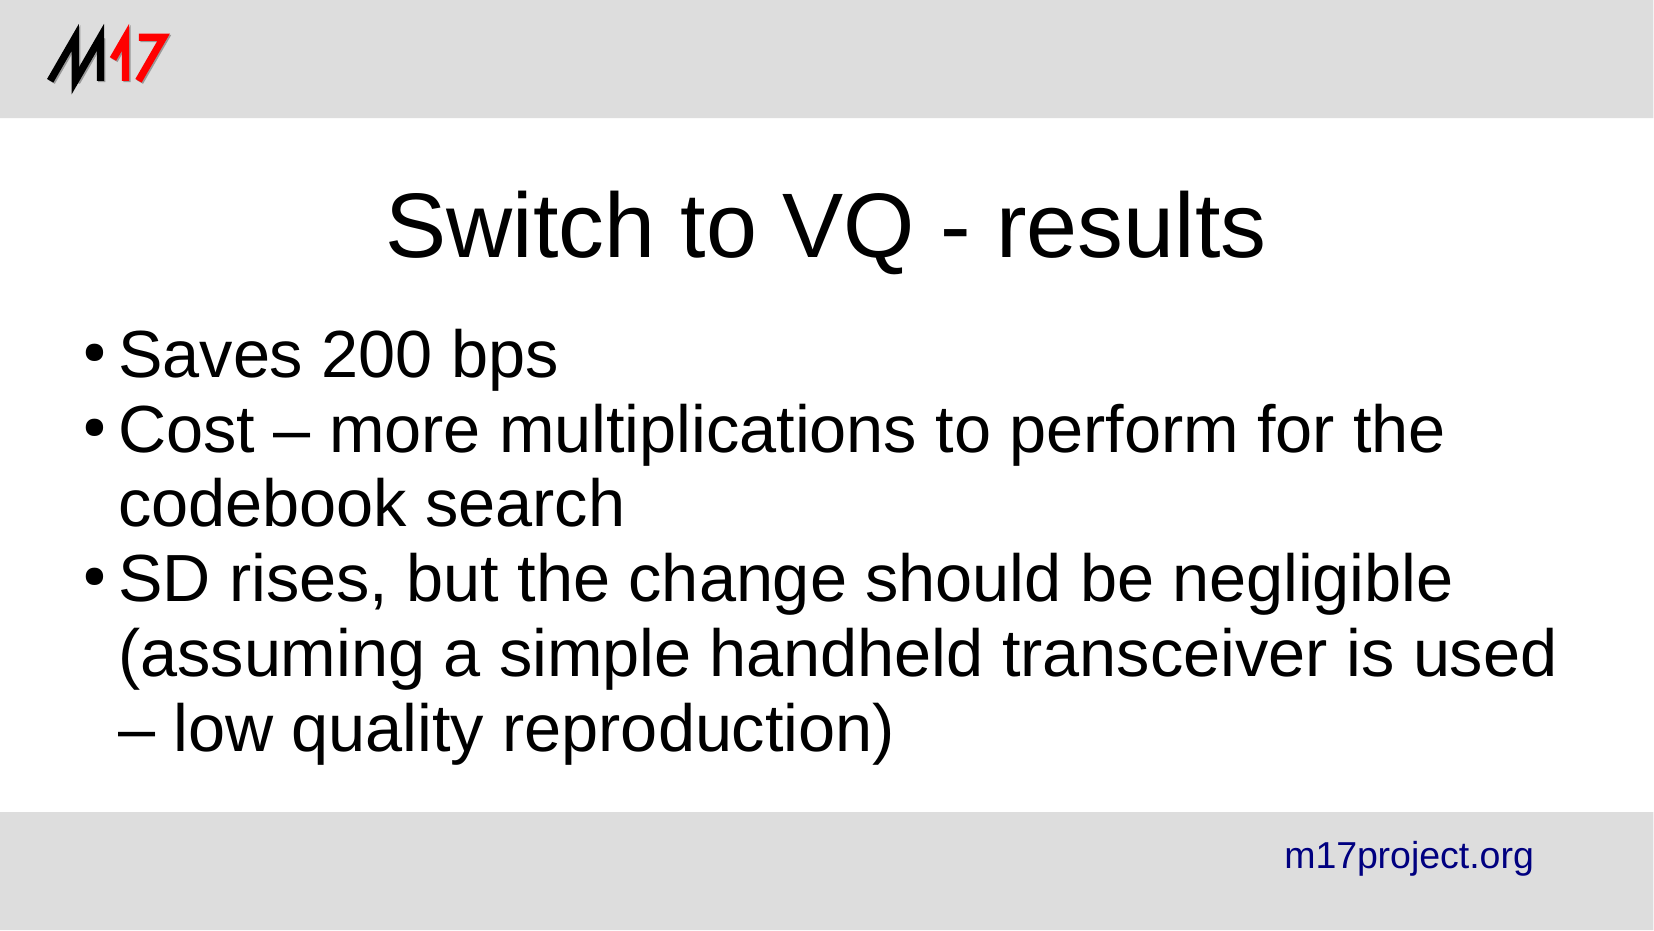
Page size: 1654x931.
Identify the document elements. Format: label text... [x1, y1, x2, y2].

picture [39, 16, 178, 102]
text_box [0, 0, 1654, 119]
text_box [0, 812, 1654, 931]
title Switch to VQ - results [82, 147, 1571, 303]
subtitle Saves 200 bps Cost – more multiplications to perform for the codebook search SD rises, but the change should be negligible (assuming a simple handheld transceiver is used – low quality reproduction) [82, 316, 1571, 812]
text_box m17project.org [1269, 826, 1654, 897]
